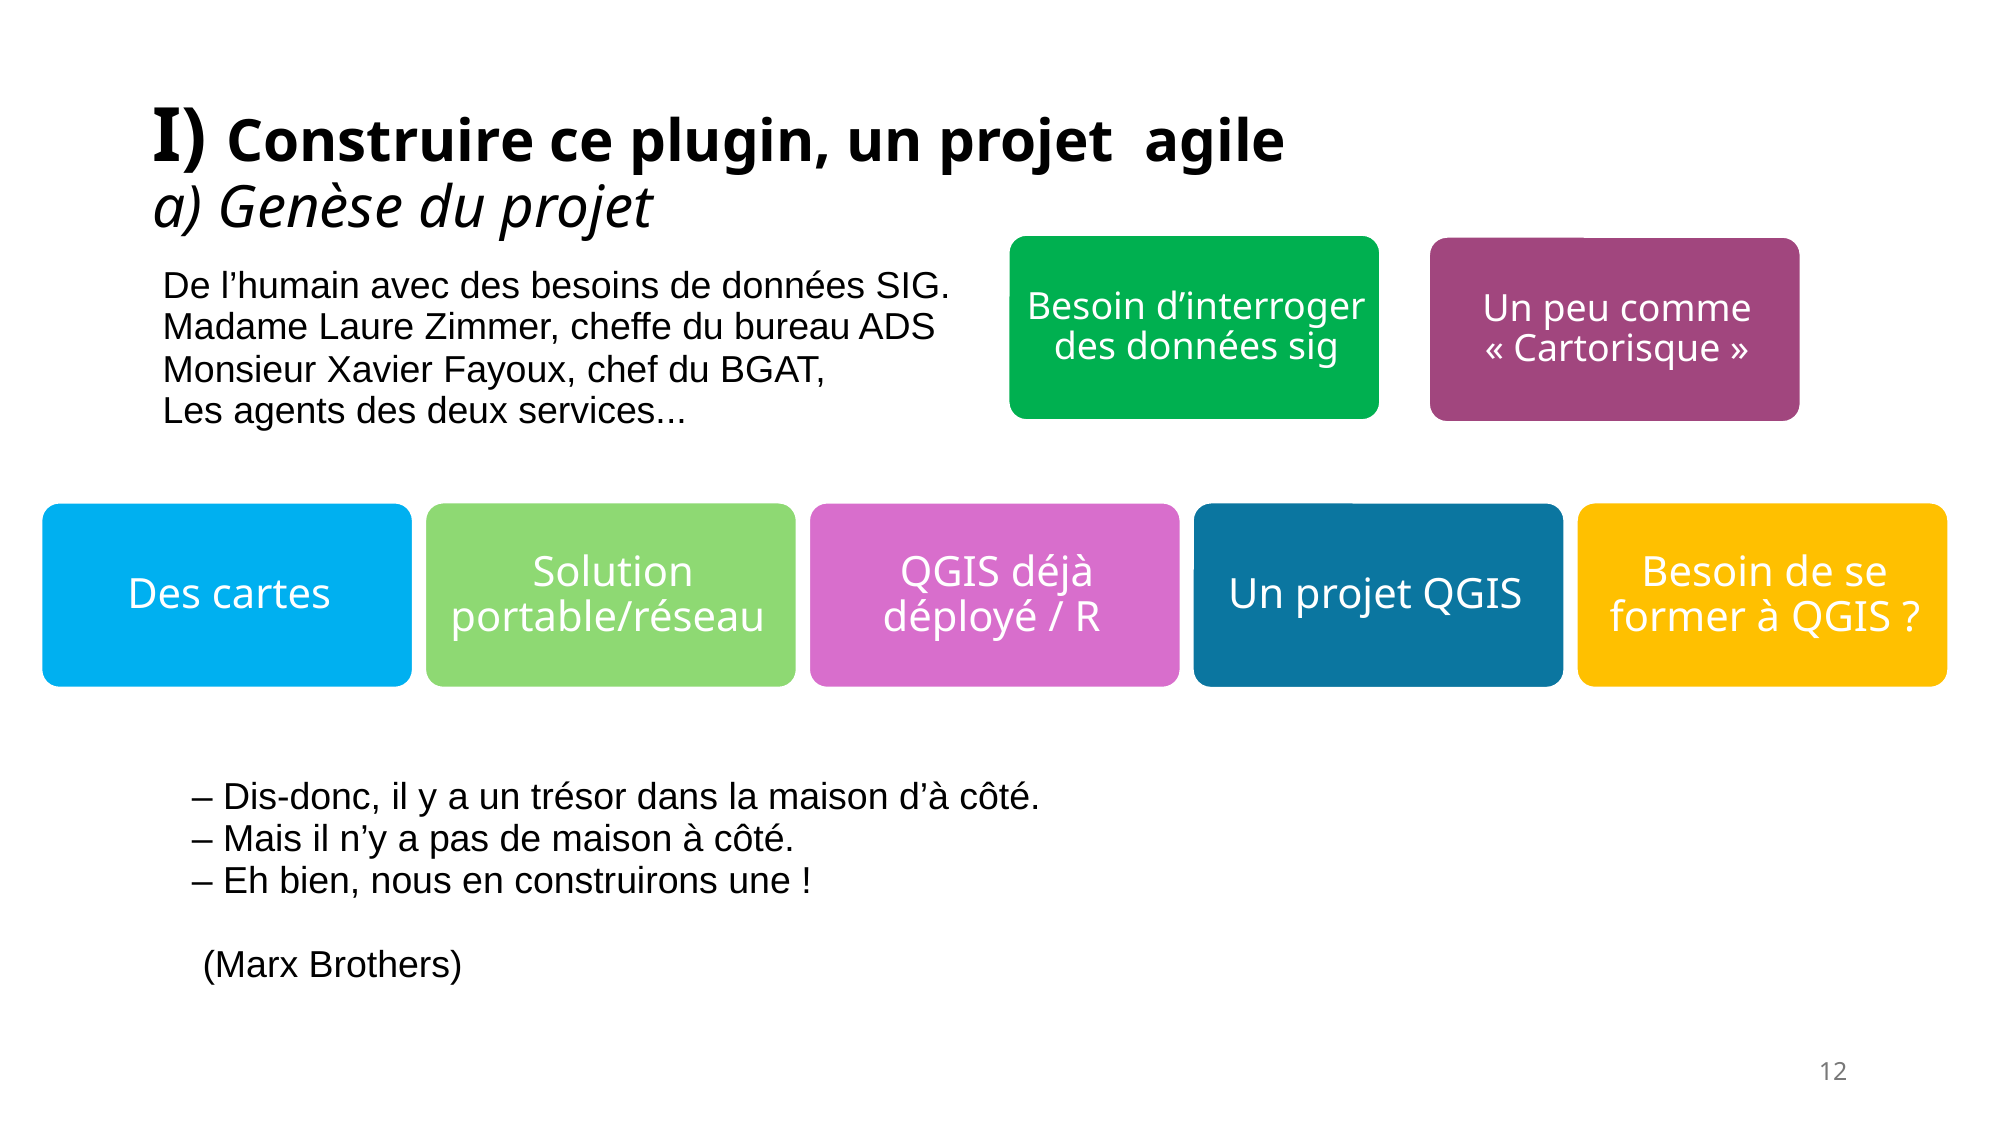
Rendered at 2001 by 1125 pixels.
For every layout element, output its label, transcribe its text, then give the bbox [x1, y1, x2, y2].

text_box De l’humain avec des besoins de données SIG. Madame Laure Zimmer, cheffe du bureau ADS Monsieur Xavier Fayoux, chef du BGAT, Les agents des deux services... [137, 256, 1182, 440]
text_box Besoin d’interroger des données sig [1007, 234, 1381, 421]
slide_number <numéro> [1412, 1042, 1863, 1103]
text_box – Dis-donc, il y a un trésor dans la maison d’à côté. – Mais il n’y a pas de maison à côté. – Eh bien, nous en construirons une ! (Marx Brothers) [177, 767, 1056, 993]
text_box Un projet QGIS [1192, 501, 1565, 689]
title I) Construire ce plugin, un projet agile a) Genèse du projet [137, 59, 1863, 278]
text_box Solution portable/réseau [424, 501, 798, 689]
text_box Des cartes [40, 501, 414, 689]
text_box Besoin de se former à QGIS ? [1576, 501, 1949, 689]
text_box QGIS déjà déployé / R [808, 501, 1182, 689]
text_box Un peu comme « Cartorisque » [1428, 236, 1802, 423]
